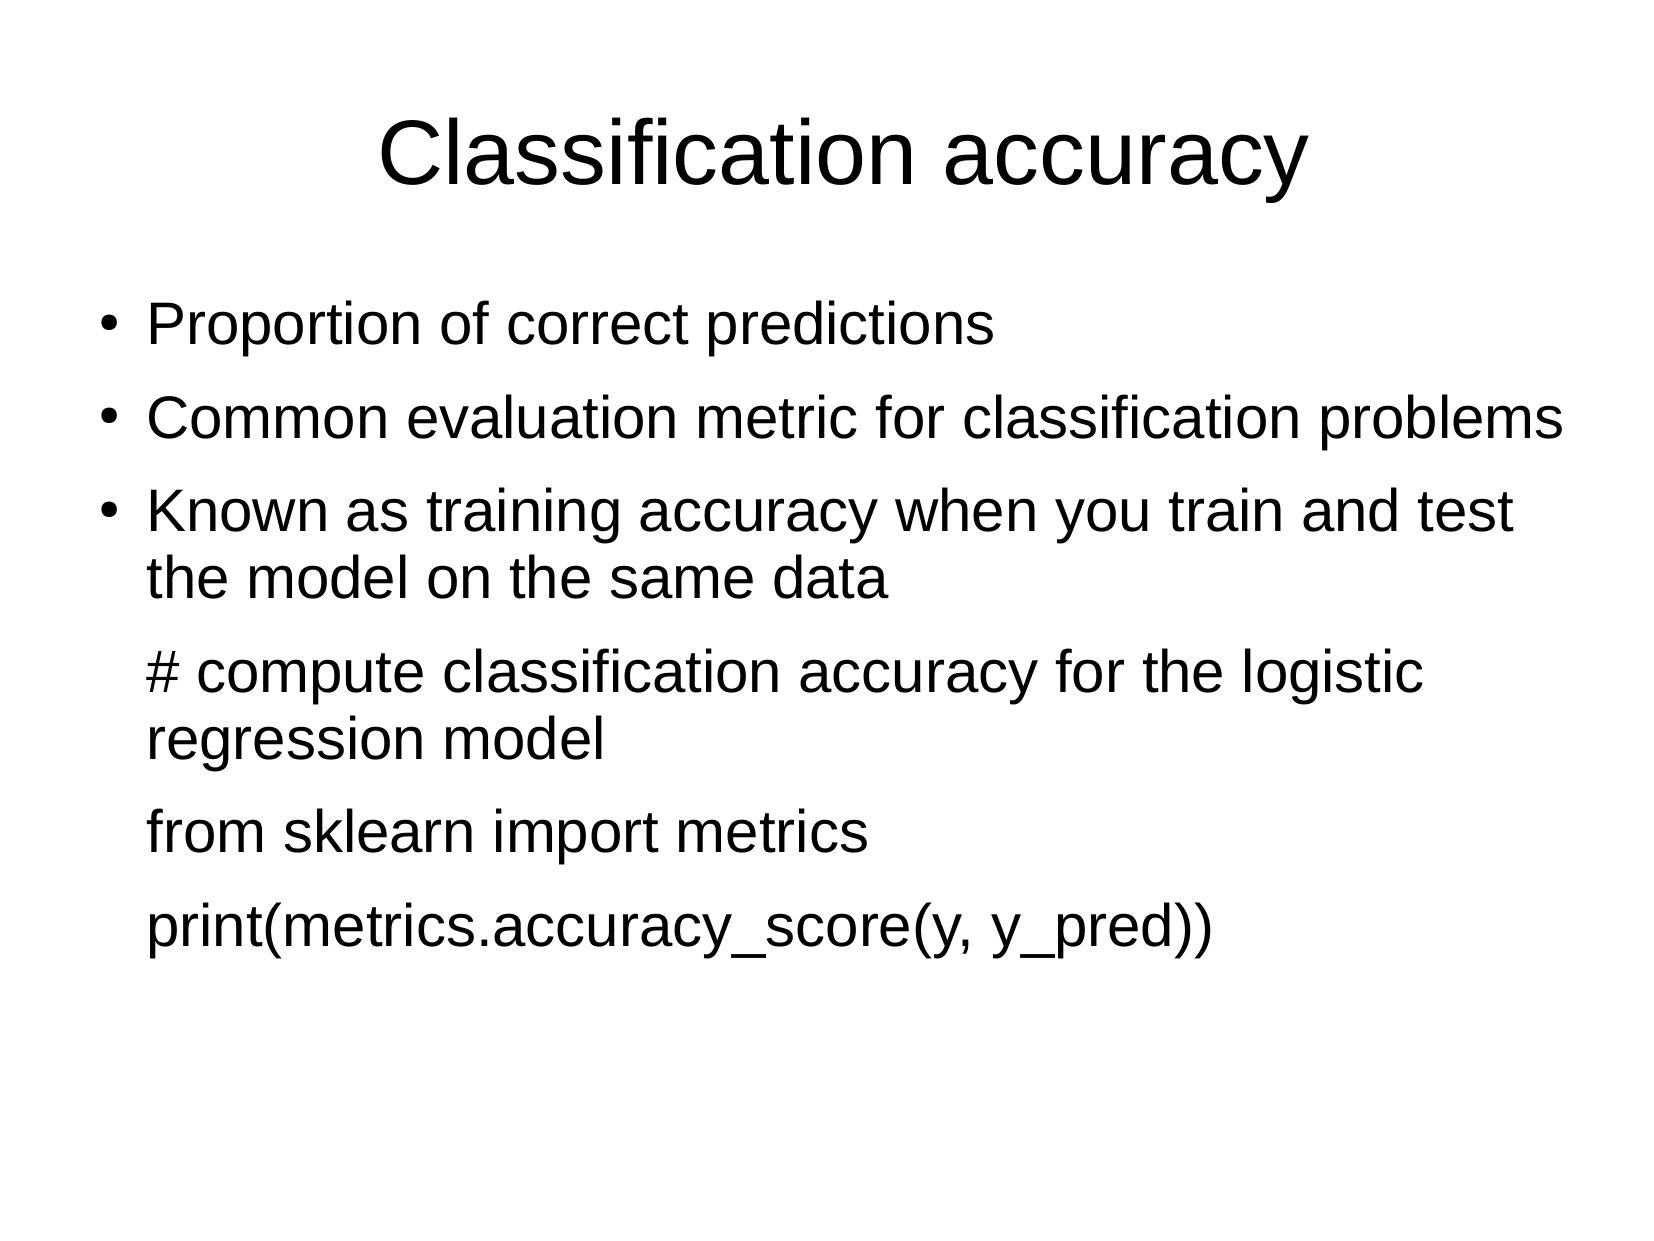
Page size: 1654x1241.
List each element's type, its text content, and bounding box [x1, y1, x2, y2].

list Proportion of correct predictions Common evaluation metric for classification problems Known as training accuracy when you train and test the model on the same data # compute classification accuracy for the logistic regression model from sklearn import metrics print(metrics.accuracy_score(y, y_pred)) [82, 290, 1571, 1010]
title Classification accuracy [82, 49, 1571, 257]
